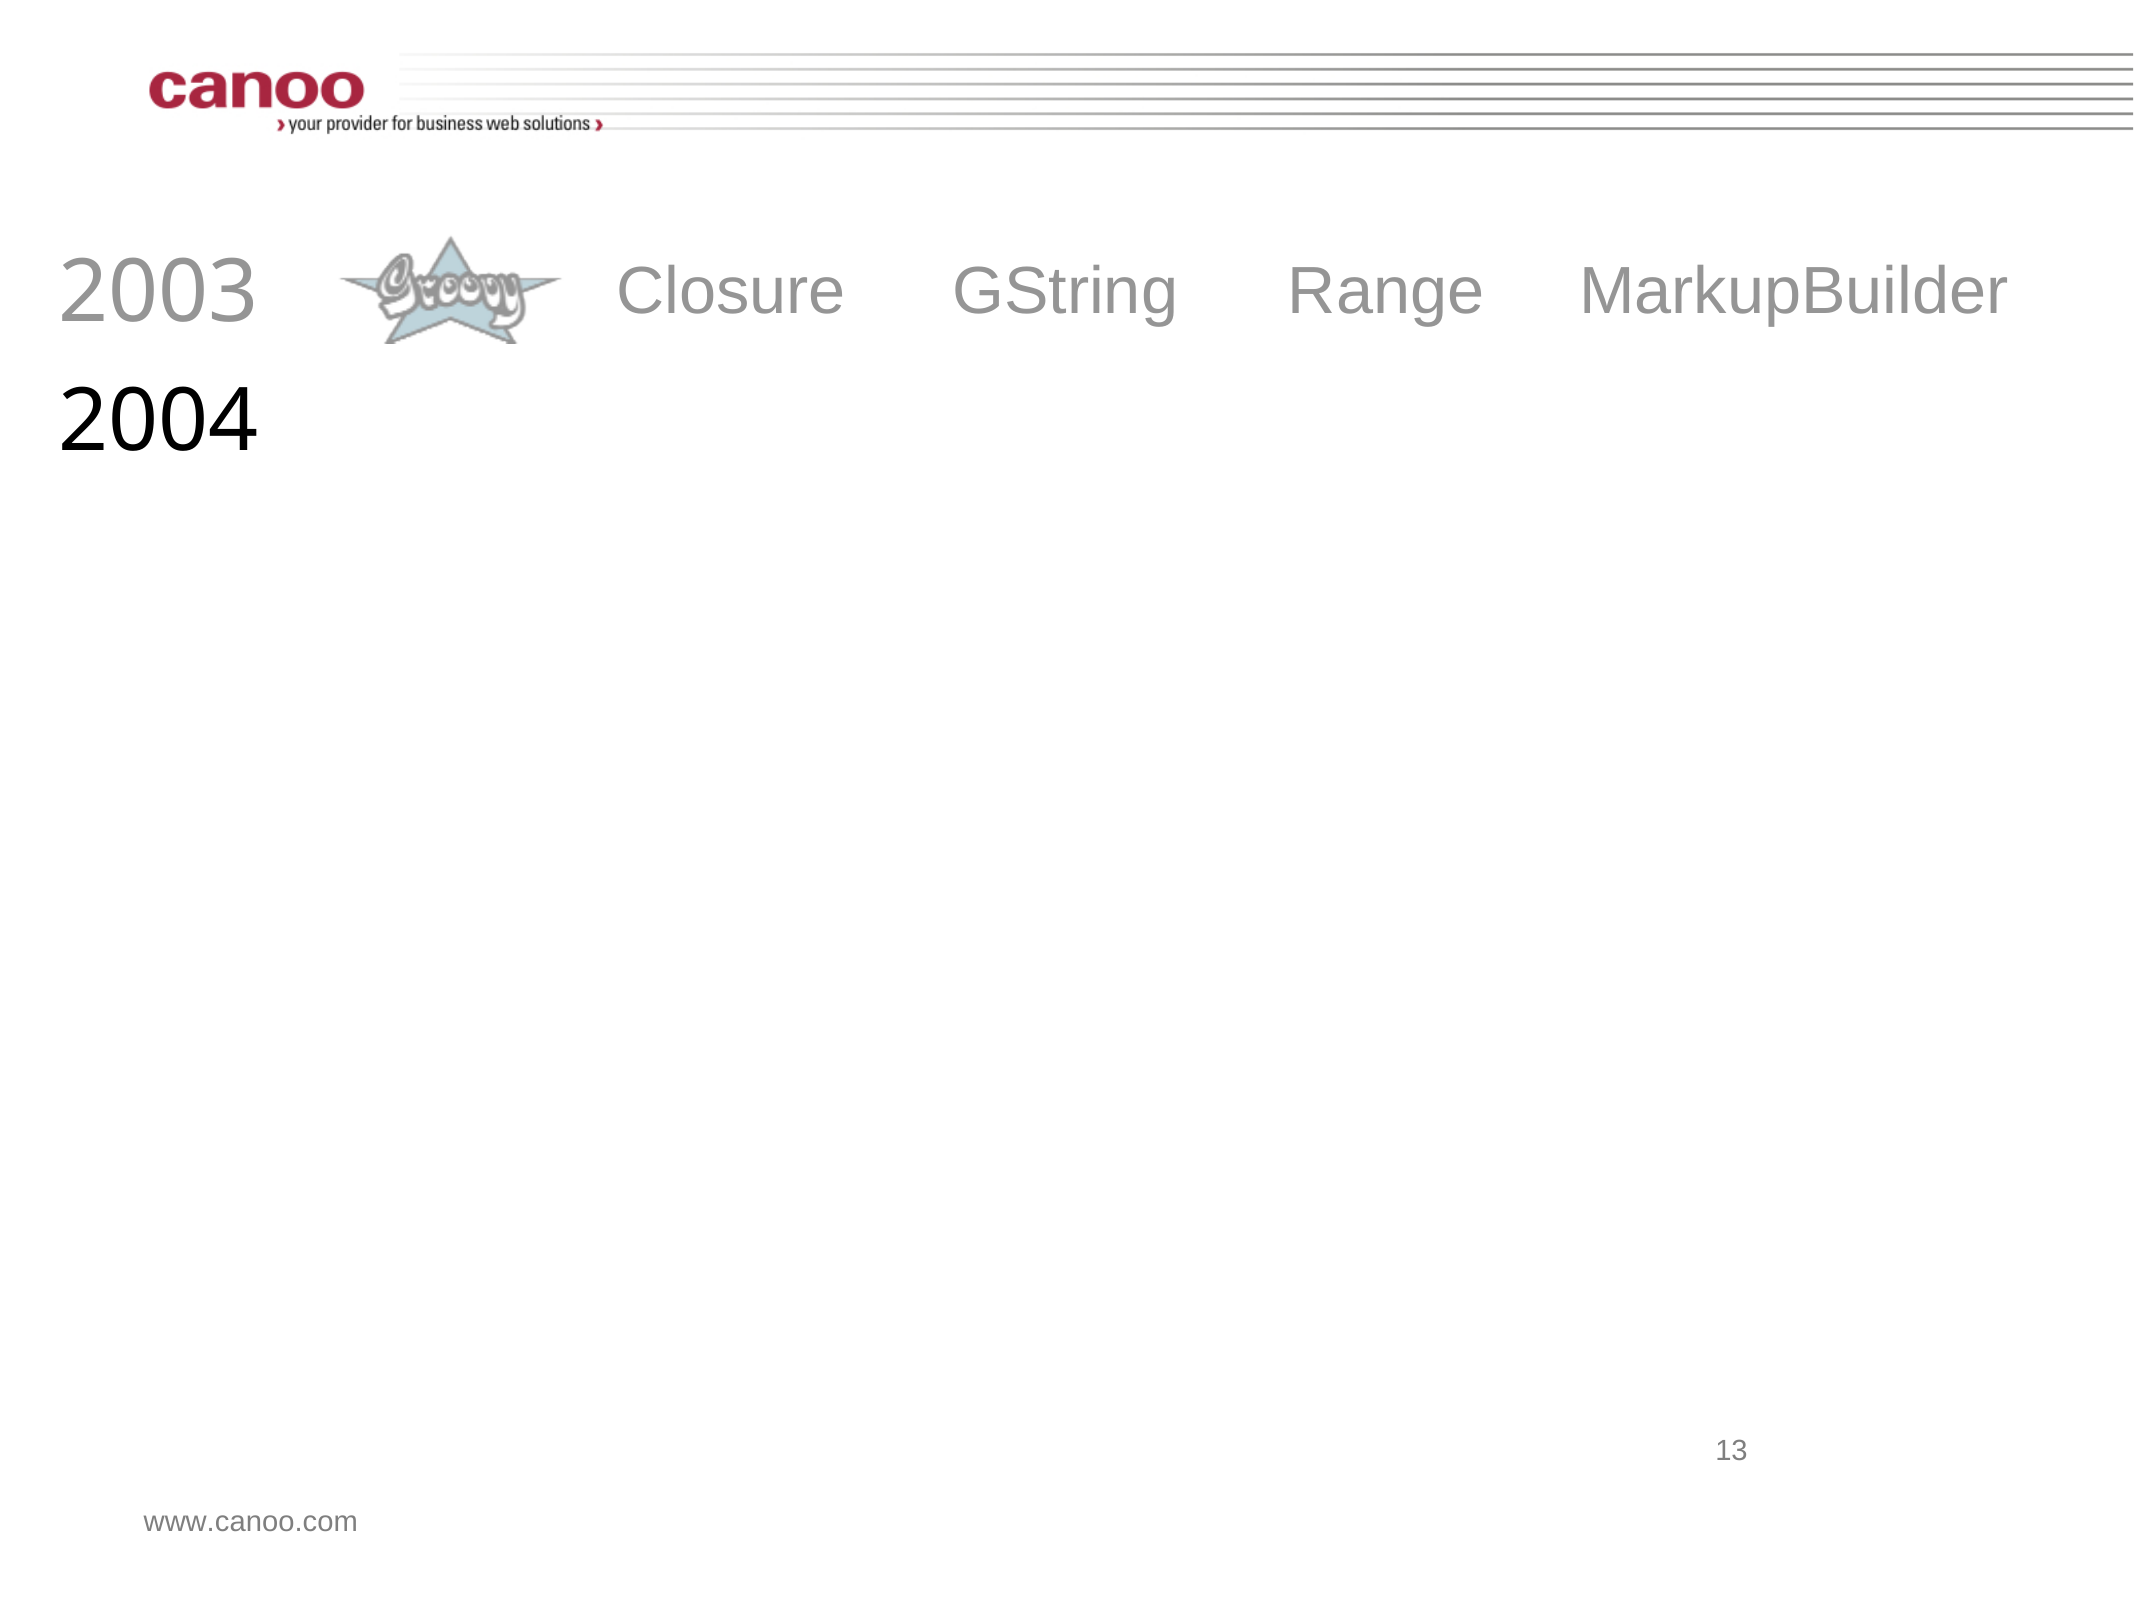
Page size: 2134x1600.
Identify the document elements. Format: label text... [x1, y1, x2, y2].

picture [37, 224, 2101, 376]
text_box <number> [1705, 1423, 1758, 1474]
text_box 2004 [43, 376, 297, 476]
picture [0, 21, 2134, 188]
